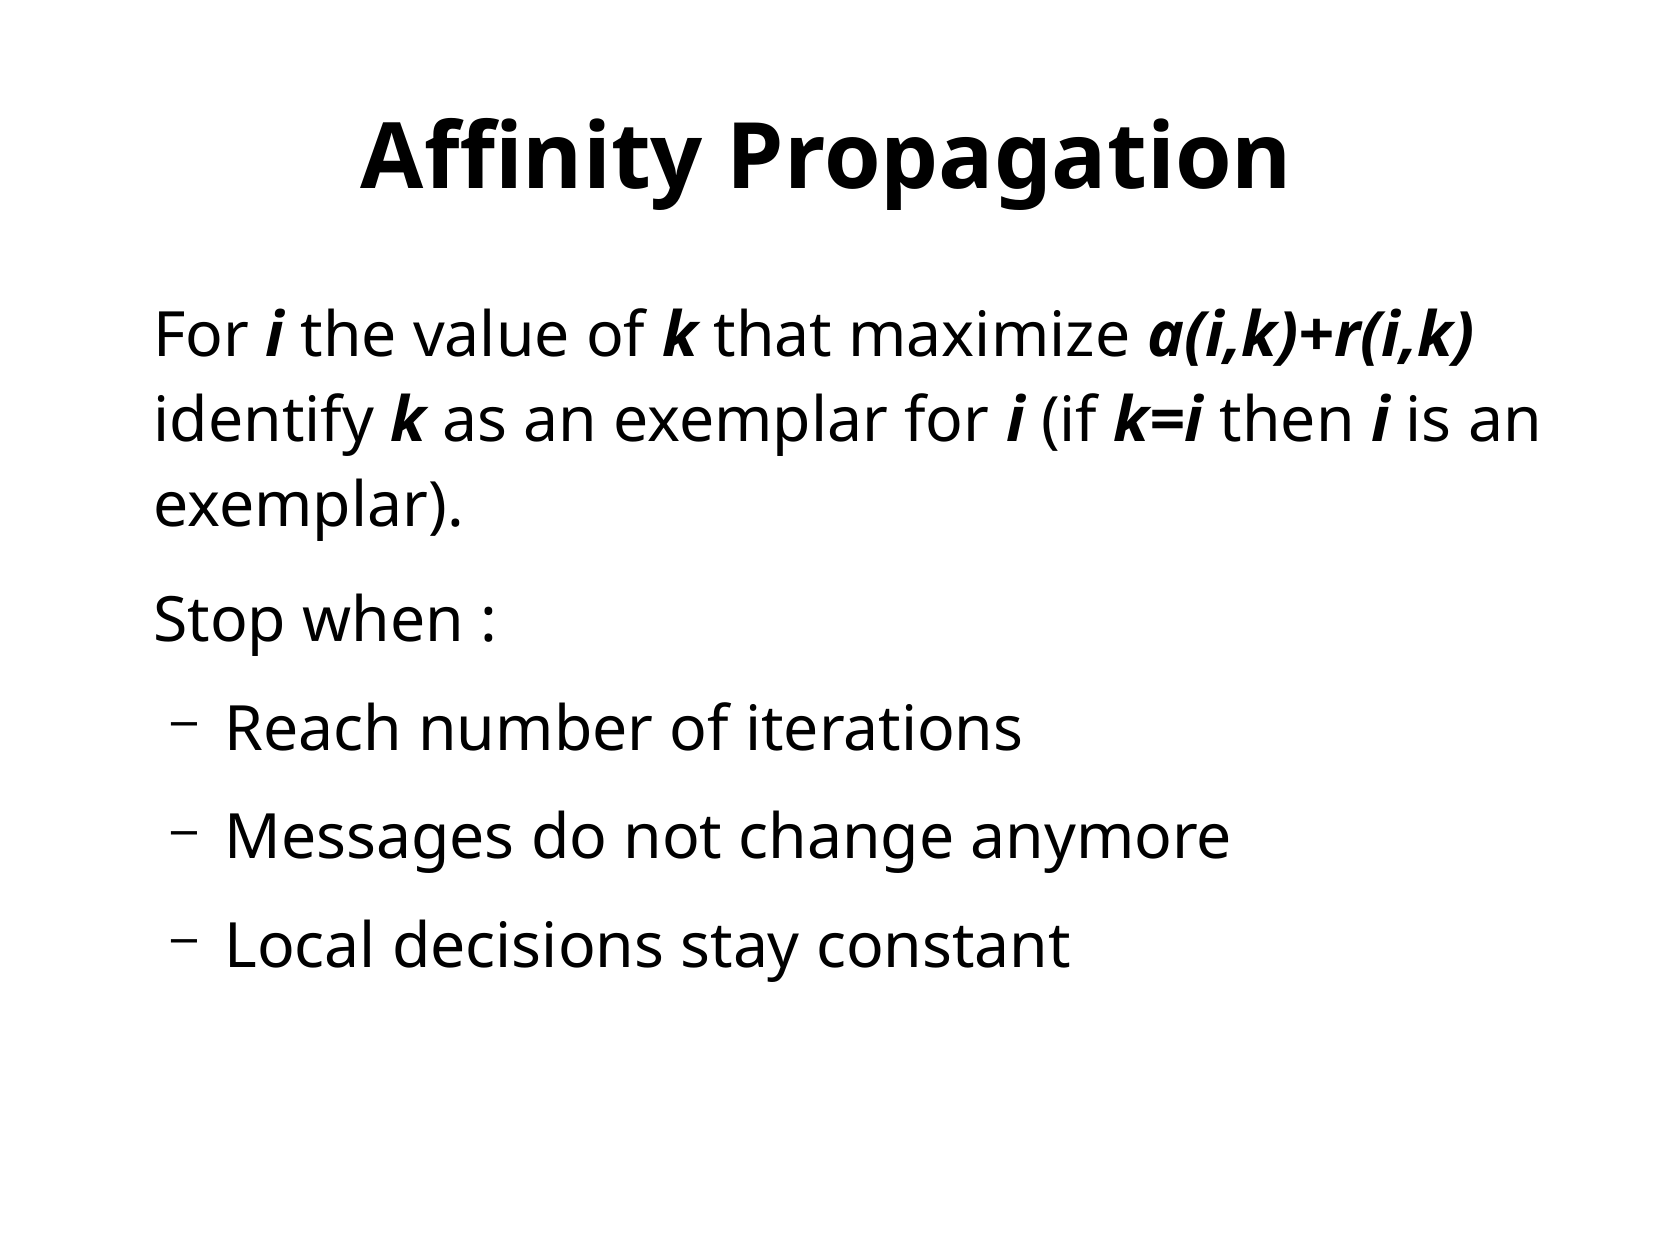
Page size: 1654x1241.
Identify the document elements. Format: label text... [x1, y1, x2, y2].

title Affinity Propagation [82, 49, 1571, 257]
list For i the value of k that maximize a(i,k)+r(i,k) identify k as an exemplar for i (if k=i then i is an exemplar). Stop when : Reach number of iterations Messages do not change anymore Local decisions stay constant [82, 290, 1571, 1126]
